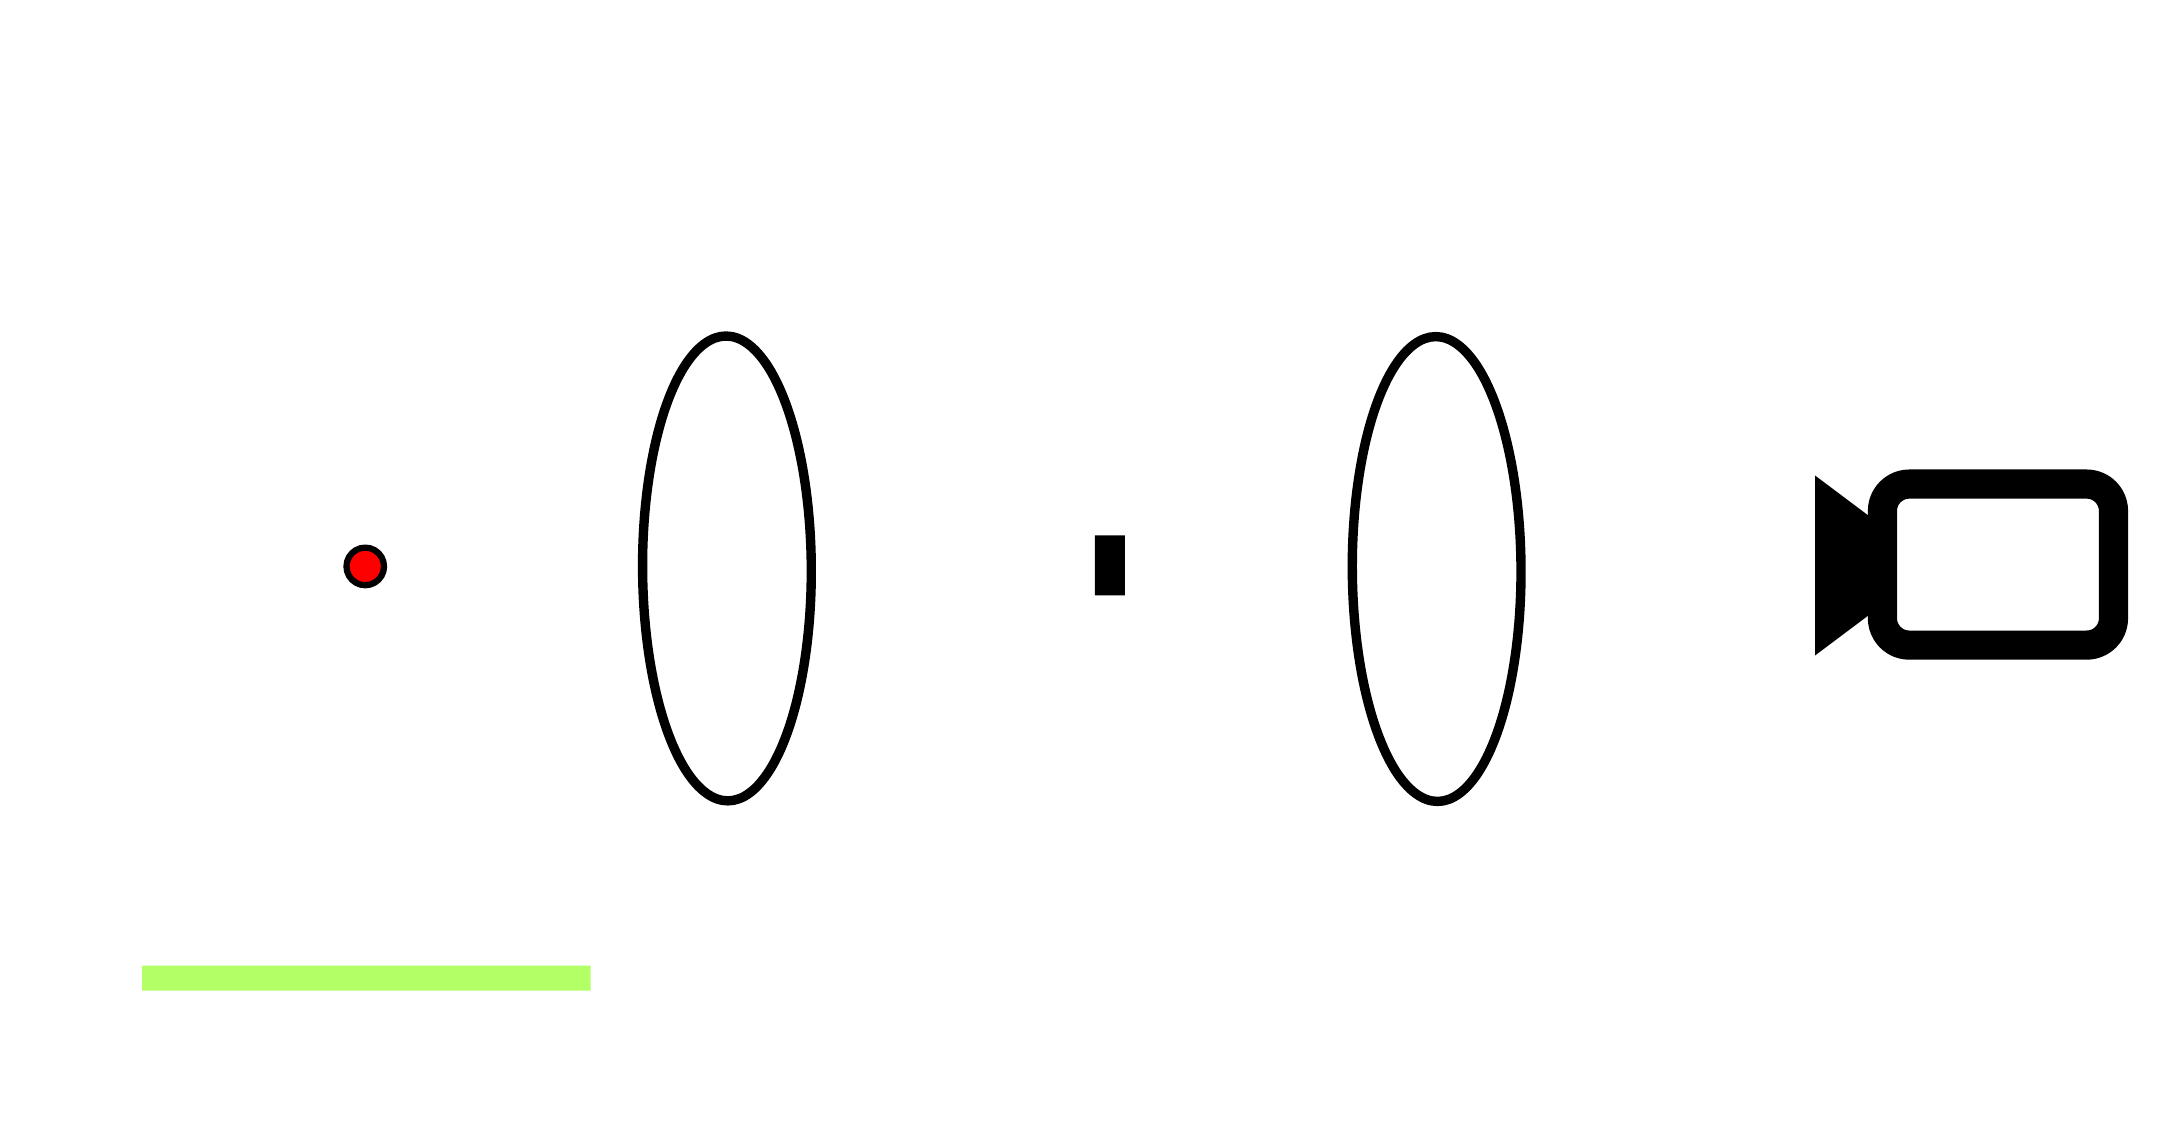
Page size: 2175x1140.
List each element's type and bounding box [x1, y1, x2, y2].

text_box [1094, 535, 1125, 596]
text_box [1352, 336, 1522, 802]
text_box [346, 547, 385, 586]
text_box [642, 336, 812, 801]
text_box [1882, 484, 2114, 646]
text_box [1815, 475, 1876, 656]
